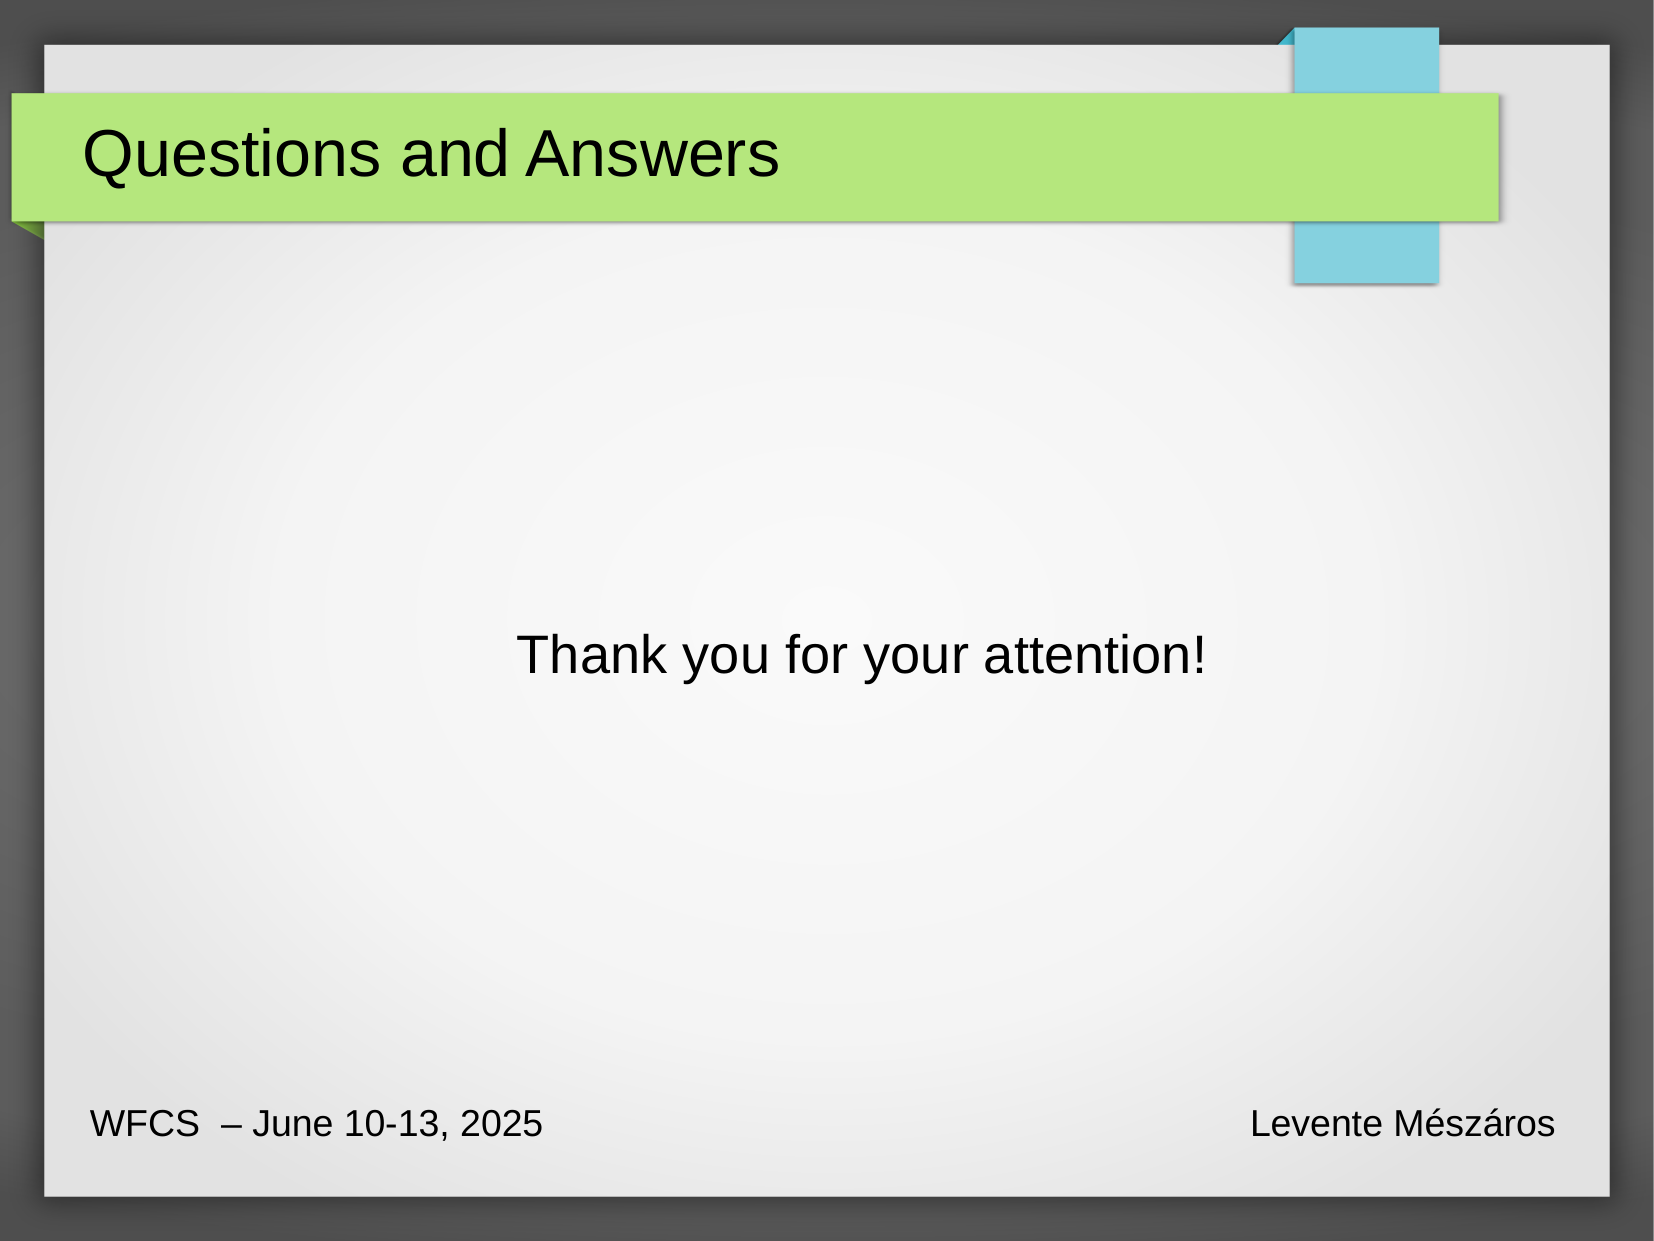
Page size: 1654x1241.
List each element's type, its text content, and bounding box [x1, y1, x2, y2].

picture [0, 0, 1654, 1241]
list Thank you for your attention! [82, 295, 1571, 1015]
text_box Levente Mészáros [1235, 1095, 1572, 1152]
title Questions and Answers [82, 94, 1264, 213]
text_box WFCS – June 10-13, 2025 [75, 1095, 835, 1152]
